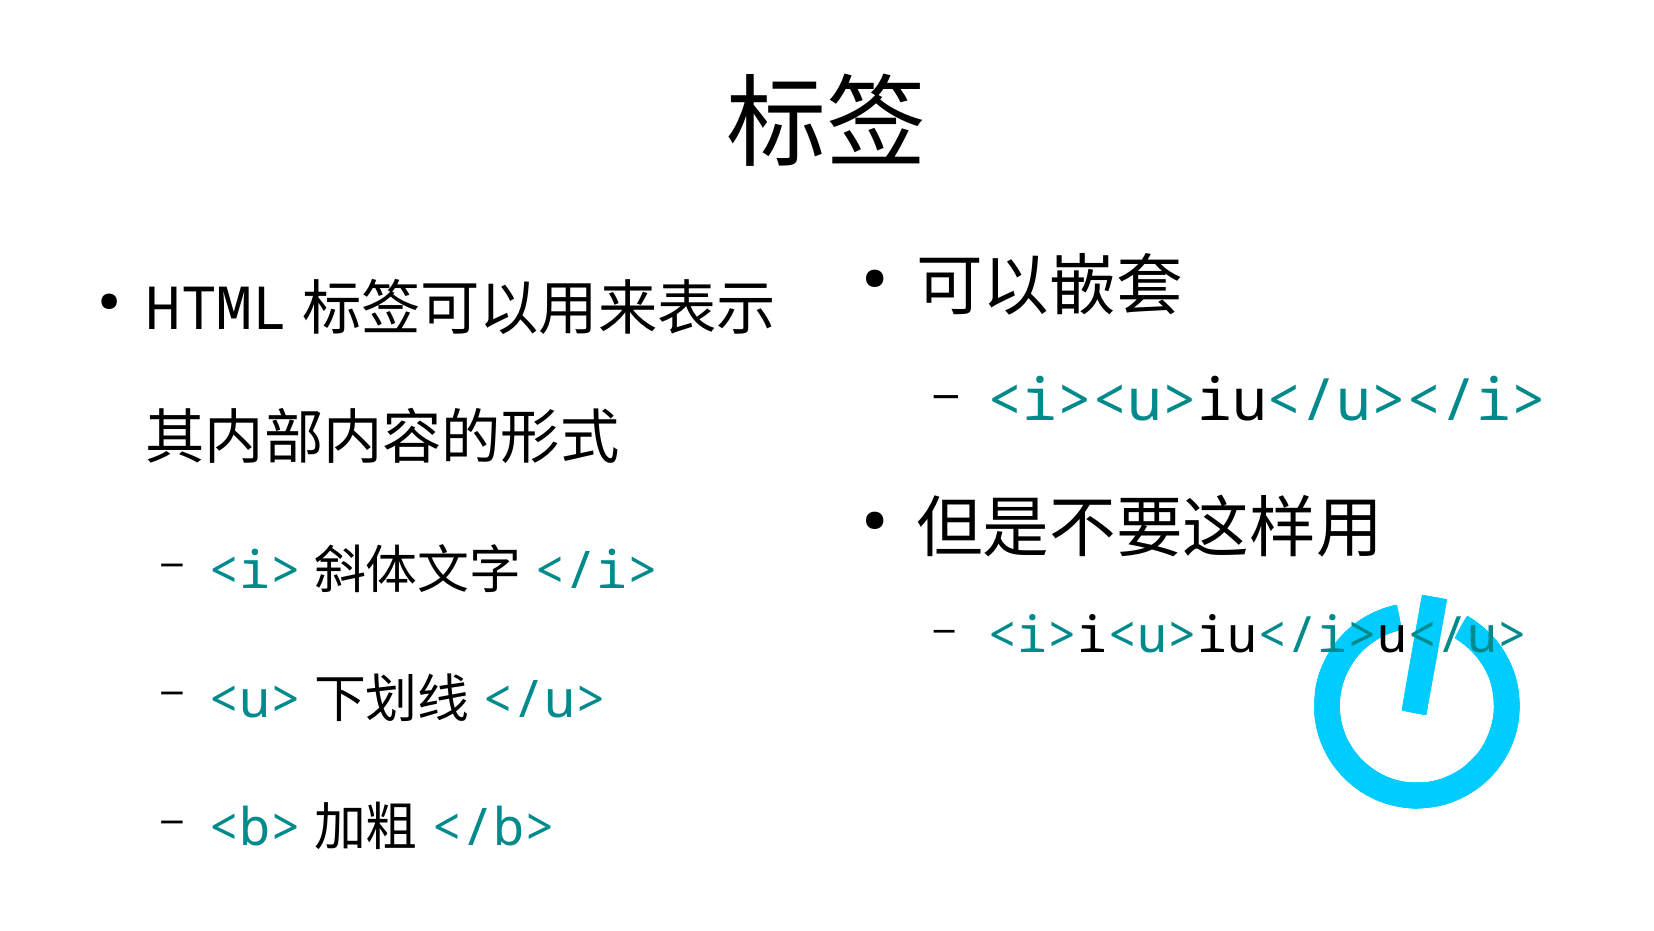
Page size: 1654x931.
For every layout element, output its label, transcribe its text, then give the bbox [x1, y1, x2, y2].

list HTML标签可以用来表示其内部内容的形式 <i>斜体文字</i> <u>下划线</u> <b>加粗</b> [82, 217, 809, 863]
list 可以嵌套 <i><u>iu</u></i> 但是不要这样用 <i>i<u>iu</i>u</u> [845, 217, 1572, 756]
title 标签 [82, 37, 1571, 193]
